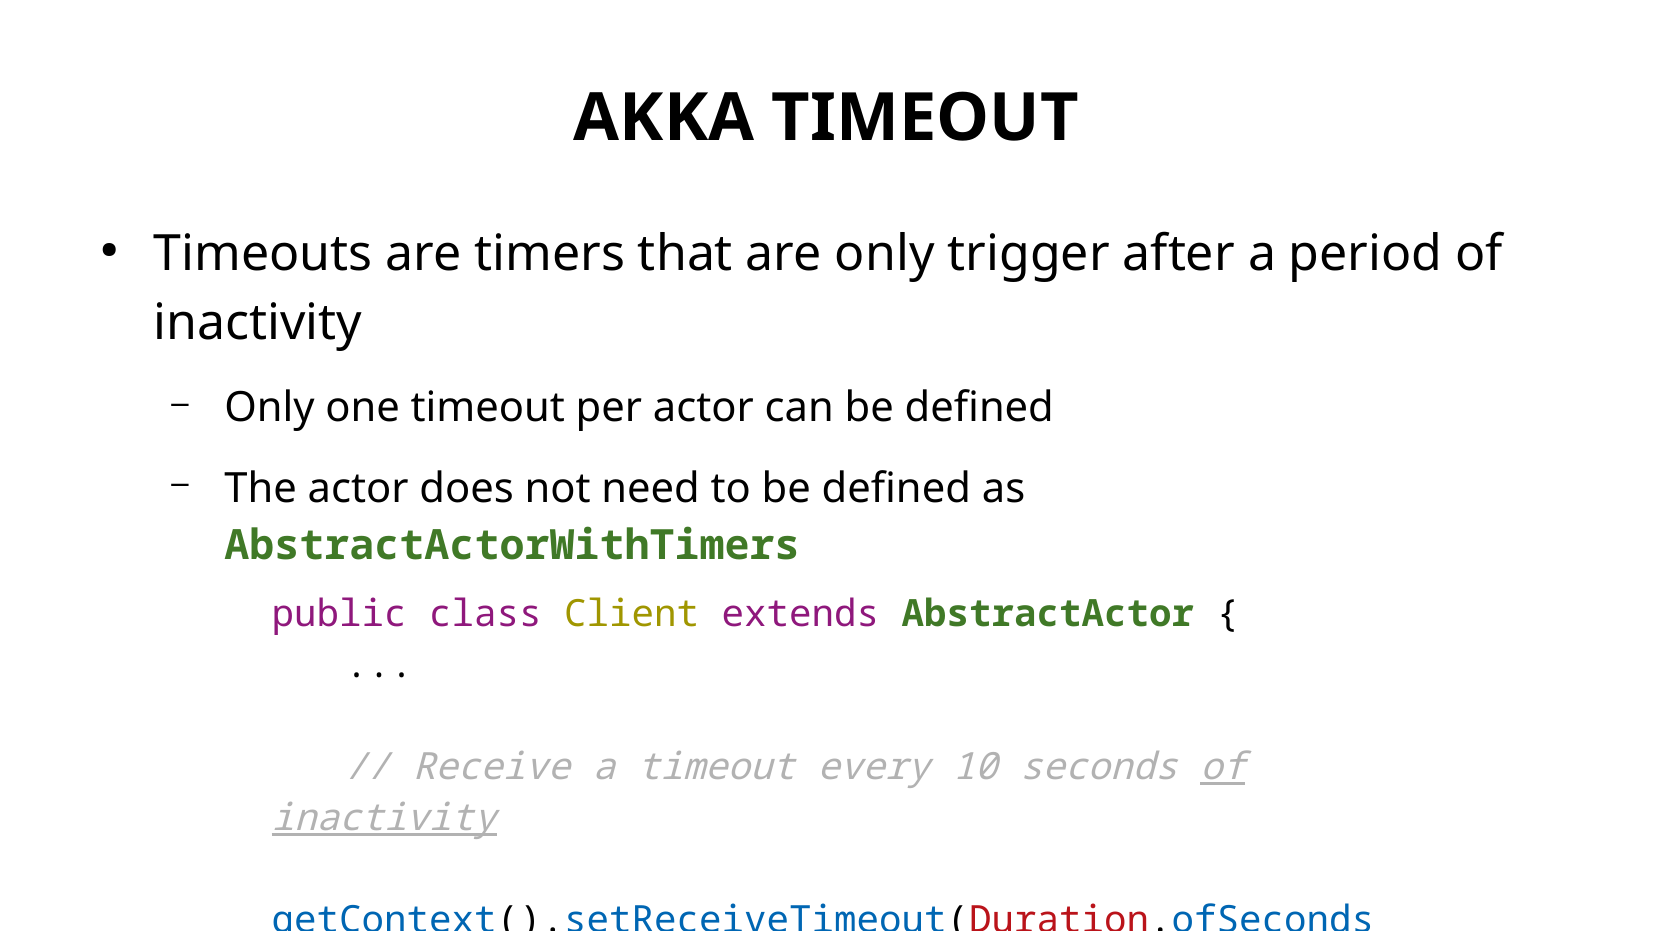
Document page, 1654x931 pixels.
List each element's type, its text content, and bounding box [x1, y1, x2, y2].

title AKKA TIMEOUT [82, 36, 1571, 193]
text_box public class Client extends AbstractActor { ... // Receive a timeout every 10 seconds of inactivity getContext().setReceiveTimeout(Duration.ofSeconds(3)); ... } [256, 757, 1397, 896]
list Timeouts are timers that are only trigger after a period of inactivity Only one timeout per actor can be defined The actor does not need to be defined as AbstractActorWithTimers [82, 217, 1571, 757]
